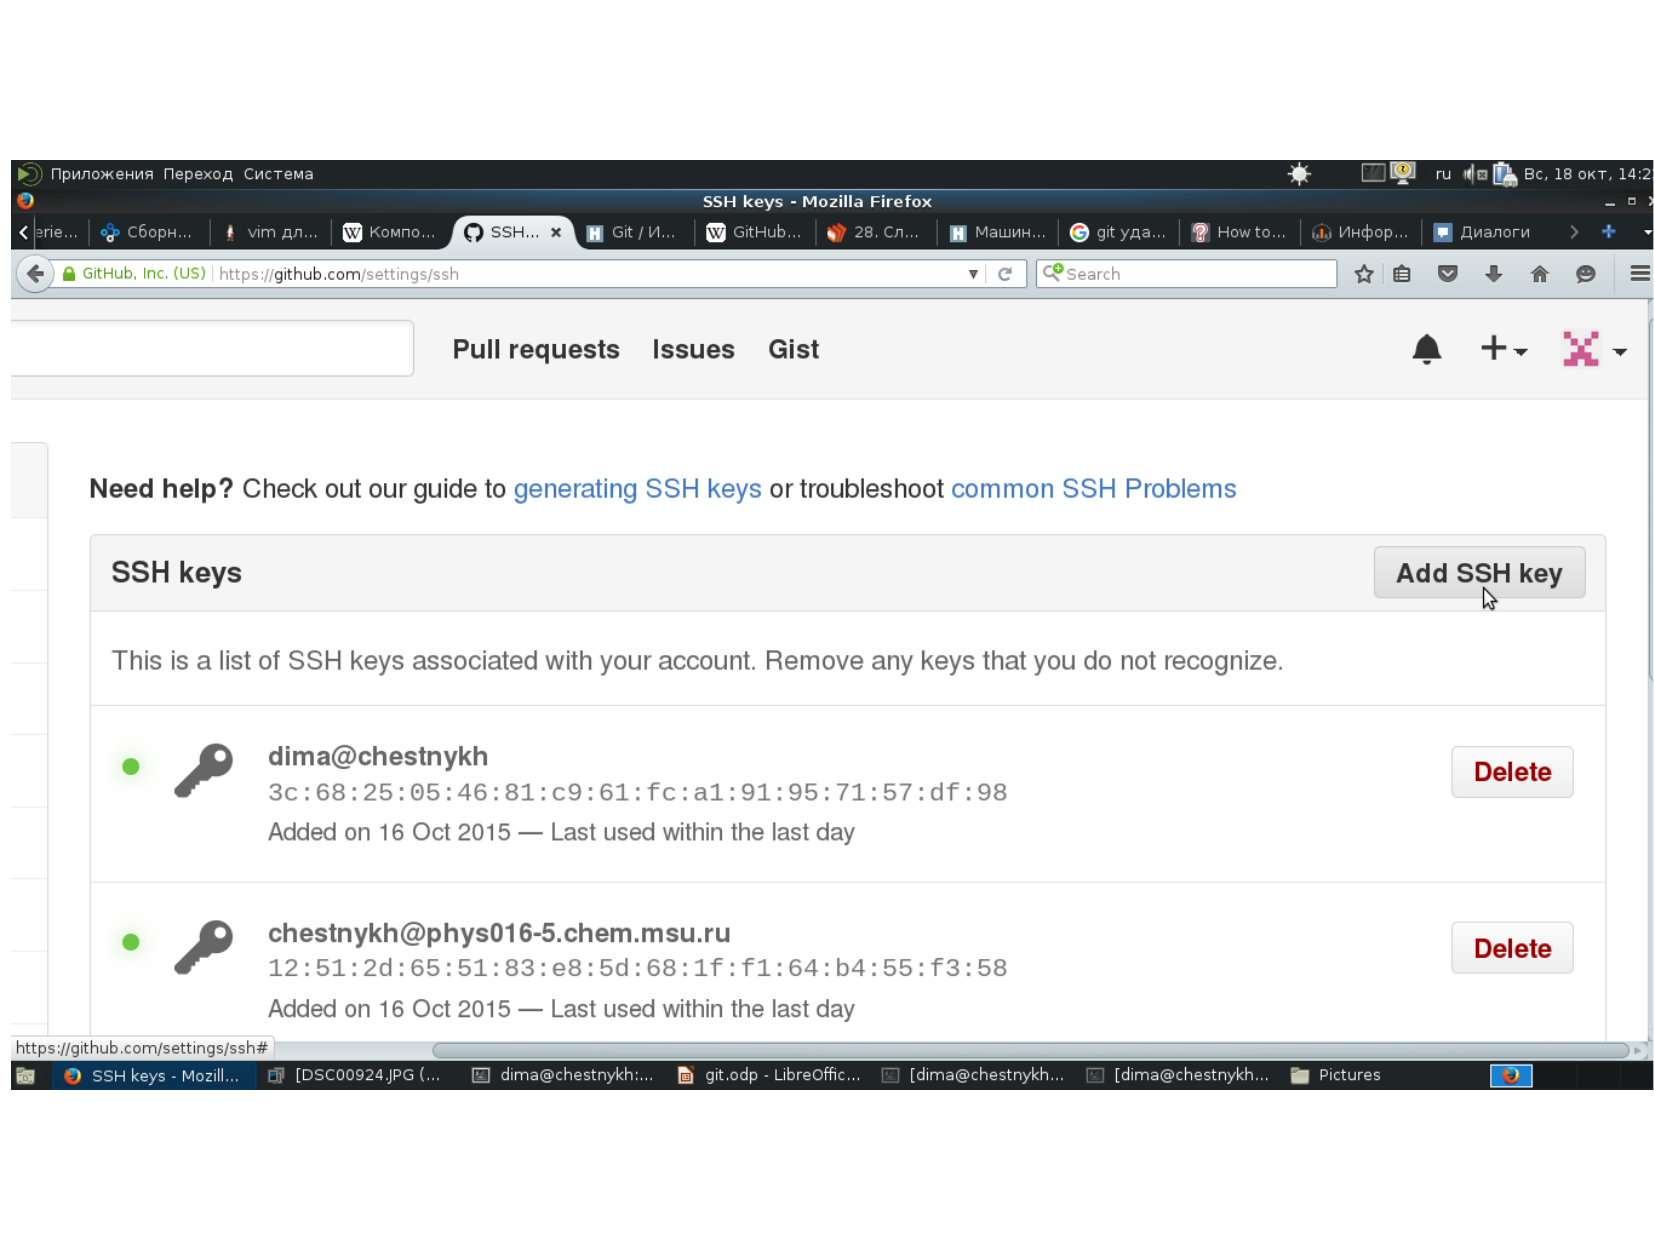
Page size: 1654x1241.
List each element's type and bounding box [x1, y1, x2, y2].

picture [11, 160, 1654, 1090]
